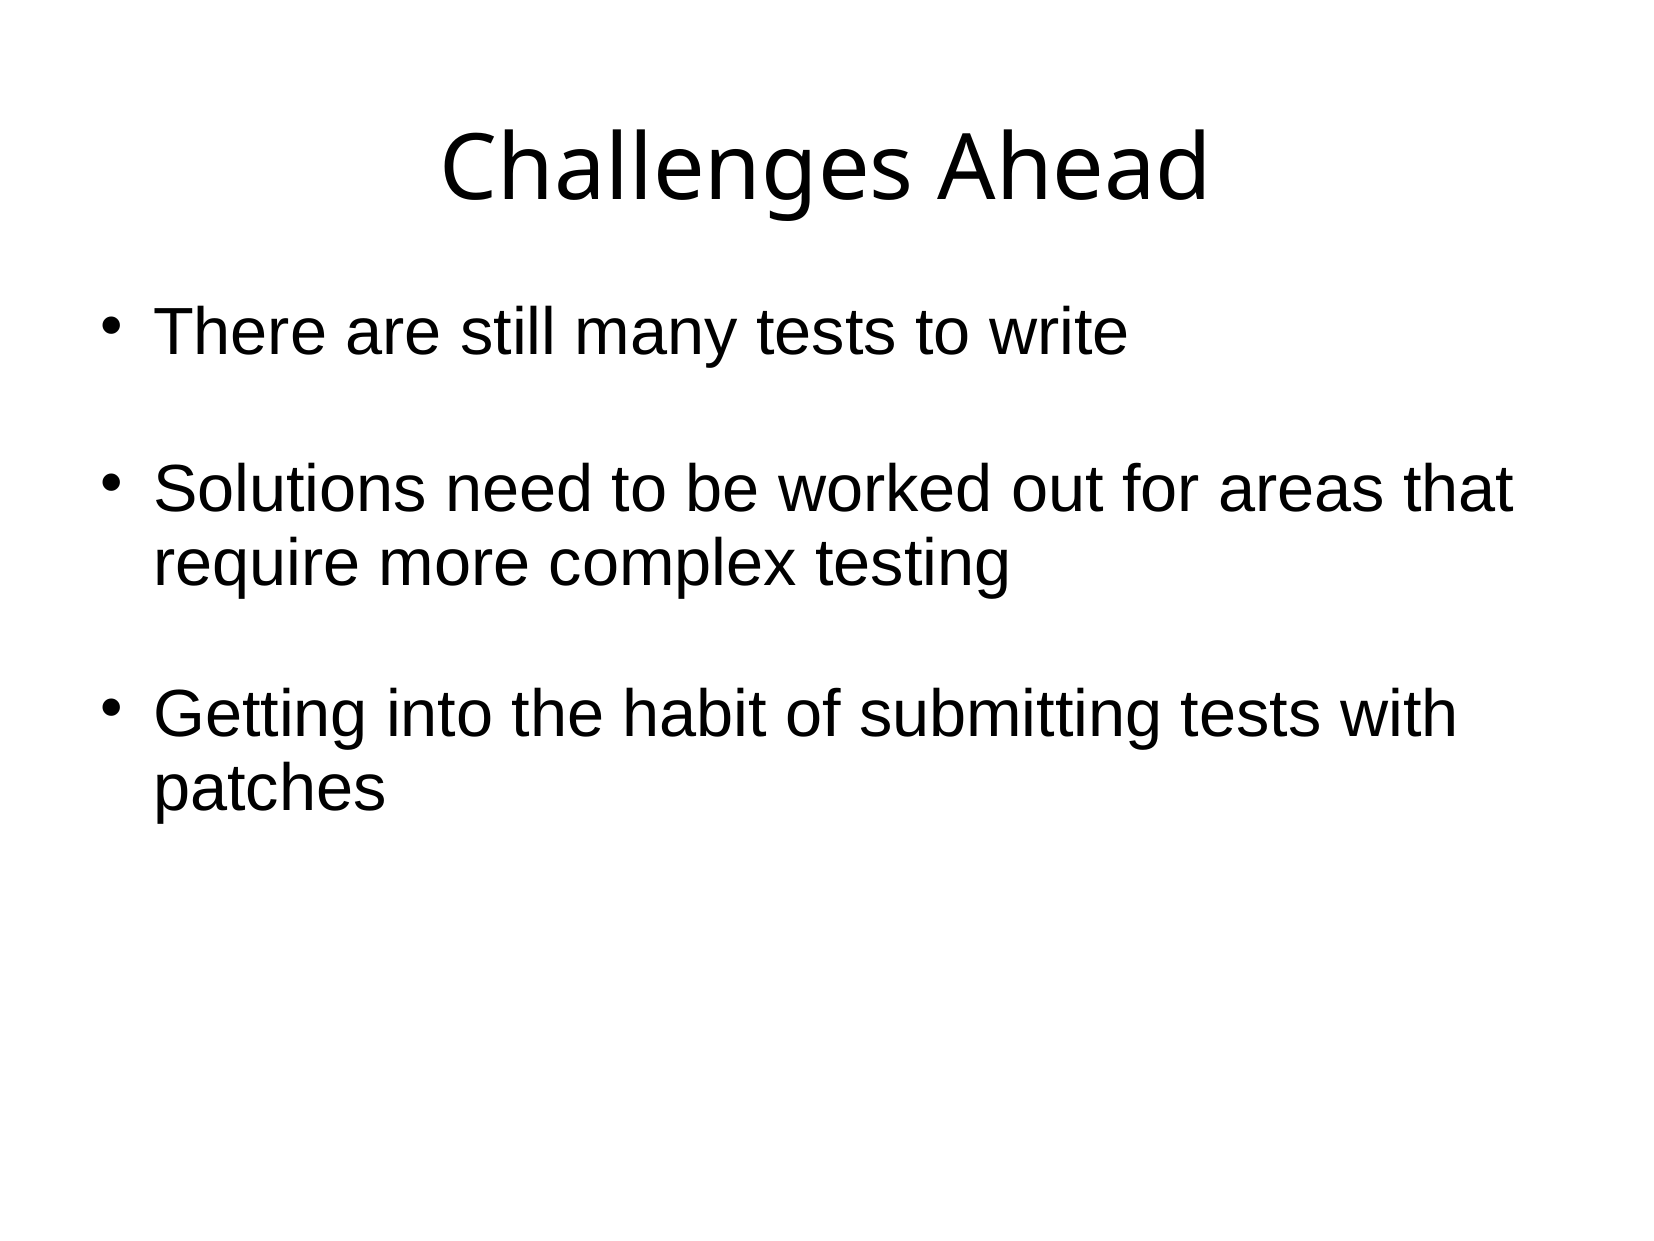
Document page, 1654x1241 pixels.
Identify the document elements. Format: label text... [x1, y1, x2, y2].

title Challenges Ahead [82, 49, 1571, 257]
list There are still many tests to write Solutions need to be worked out for areas that require more complex testing Getting into the habit of submitting tests with patches [82, 290, 1571, 1109]
